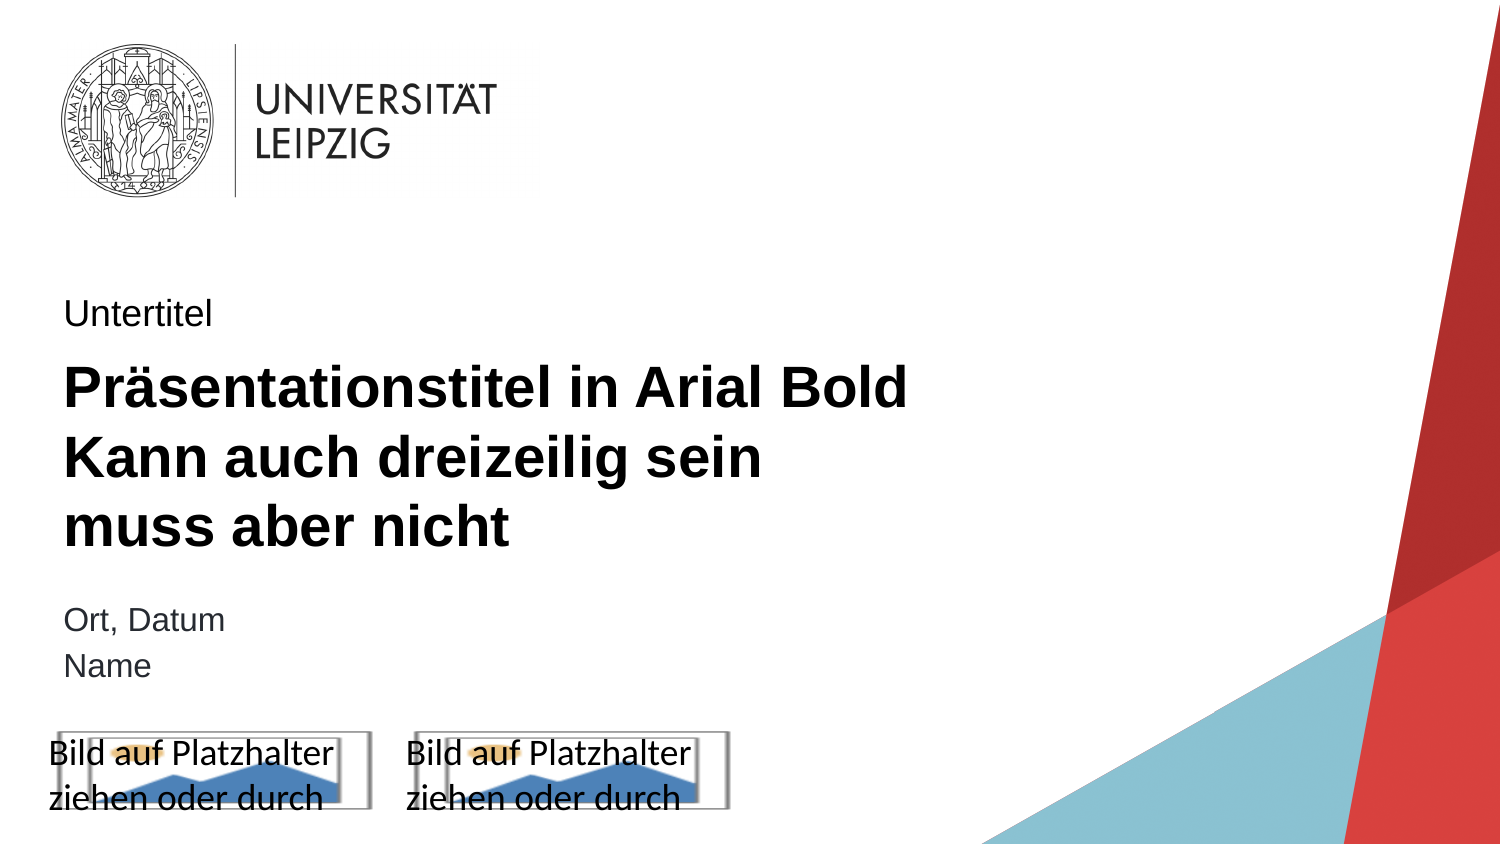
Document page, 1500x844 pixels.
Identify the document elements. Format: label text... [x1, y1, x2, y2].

title Präsentationstitel in Arial Bold Kann auch dreizeilig sein muss aber nicht [48, 341, 1376, 585]
list Ort, Datum Name [48, 590, 663, 676]
subtitle Untertitel [48, 263, 1099, 342]
picture [48, 728, 384, 814]
picture [60, 42, 540, 198]
picture [925, 0, 1500, 844]
picture [405, 728, 742, 814]
